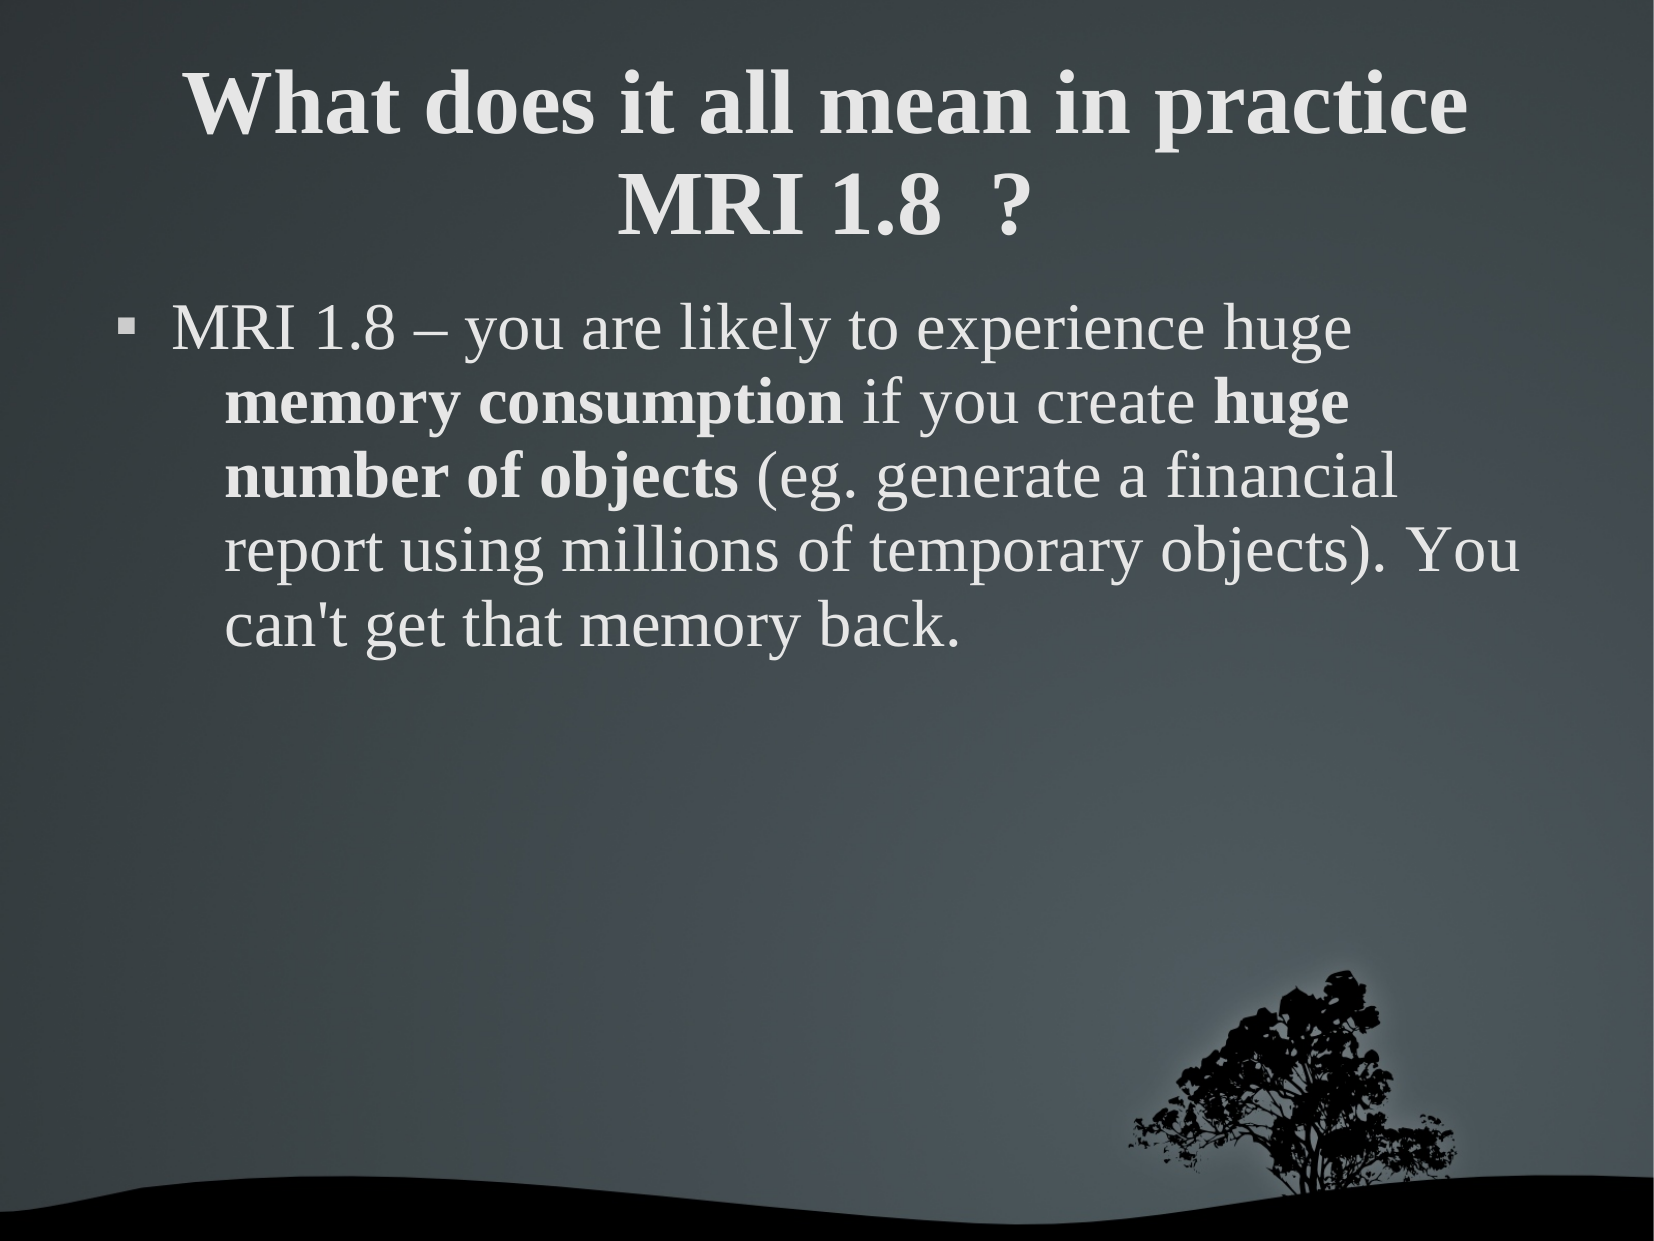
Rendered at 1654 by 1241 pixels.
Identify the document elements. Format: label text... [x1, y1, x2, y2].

picture [0, 0, 1654, 1241]
list MRI 1.8 – you are likely to experience huge memory consumption if you create huge number of objects (eg. generate a financial report using millions of temporary objects). You can't get that memory back. [82, 290, 1571, 1094]
title What does it all mean in practice MRI 1.8 ? [82, 33, 1571, 273]
